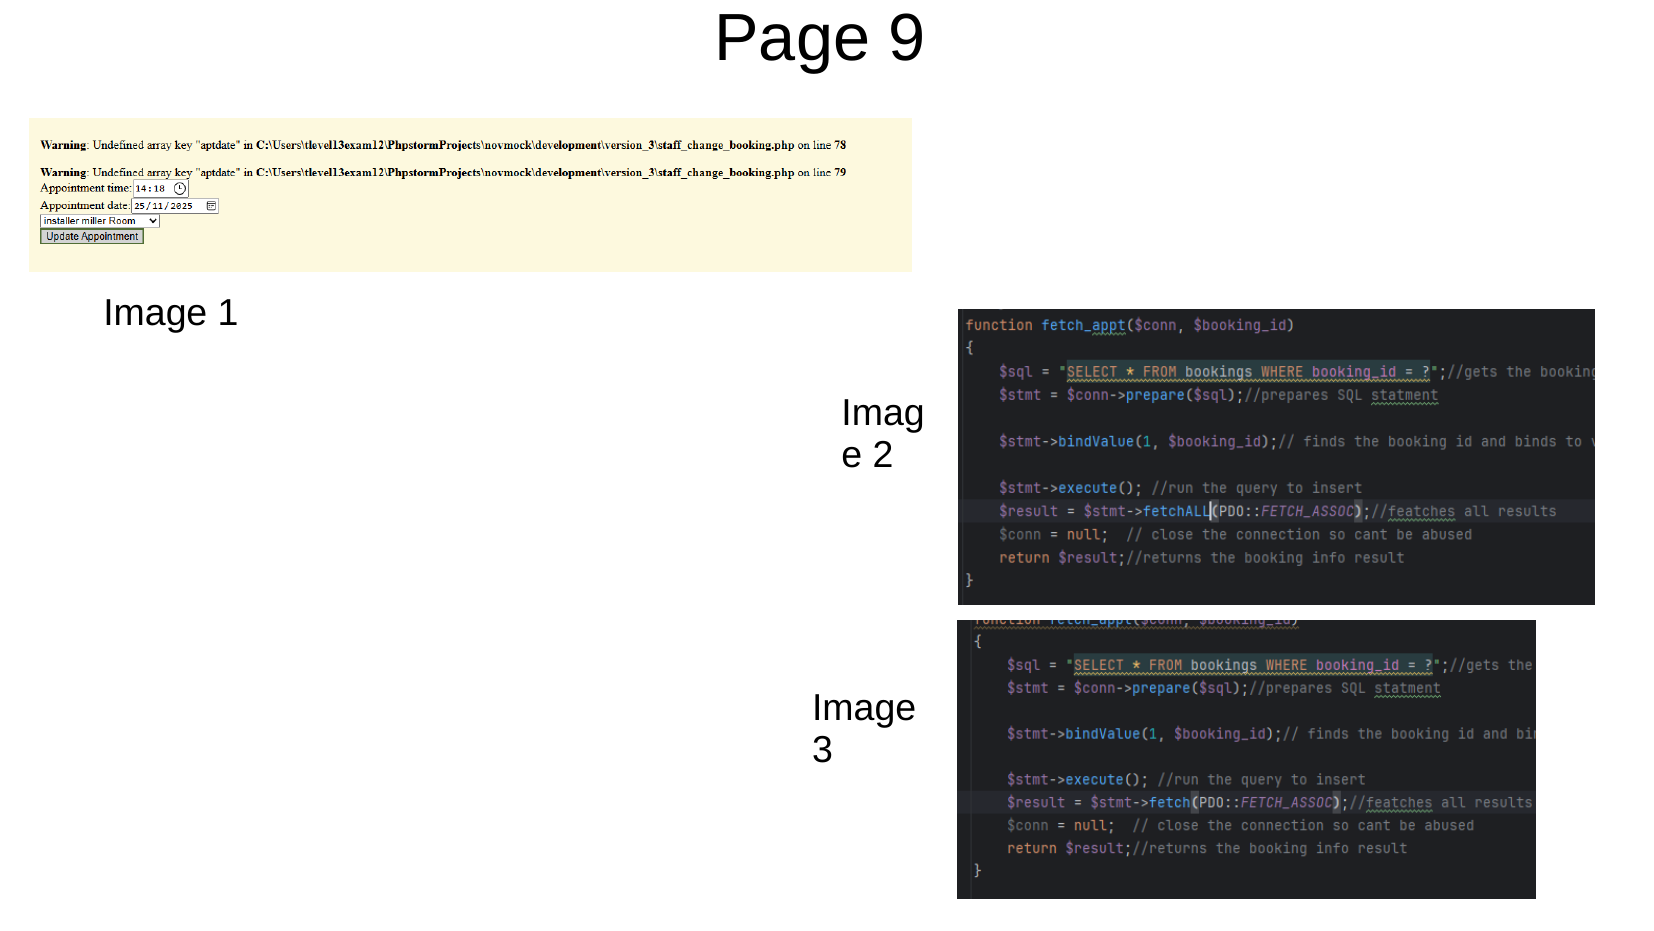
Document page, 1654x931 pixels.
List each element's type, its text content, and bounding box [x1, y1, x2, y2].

picture [957, 620, 1536, 899]
text_box Image 3 [797, 679, 958, 827]
text_box Image 1 [88, 284, 325, 341]
list Page 9 [643, 0, 1152, 196]
picture [29, 118, 912, 285]
picture [958, 309, 1595, 605]
text_box Image 2 [826, 383, 945, 483]
